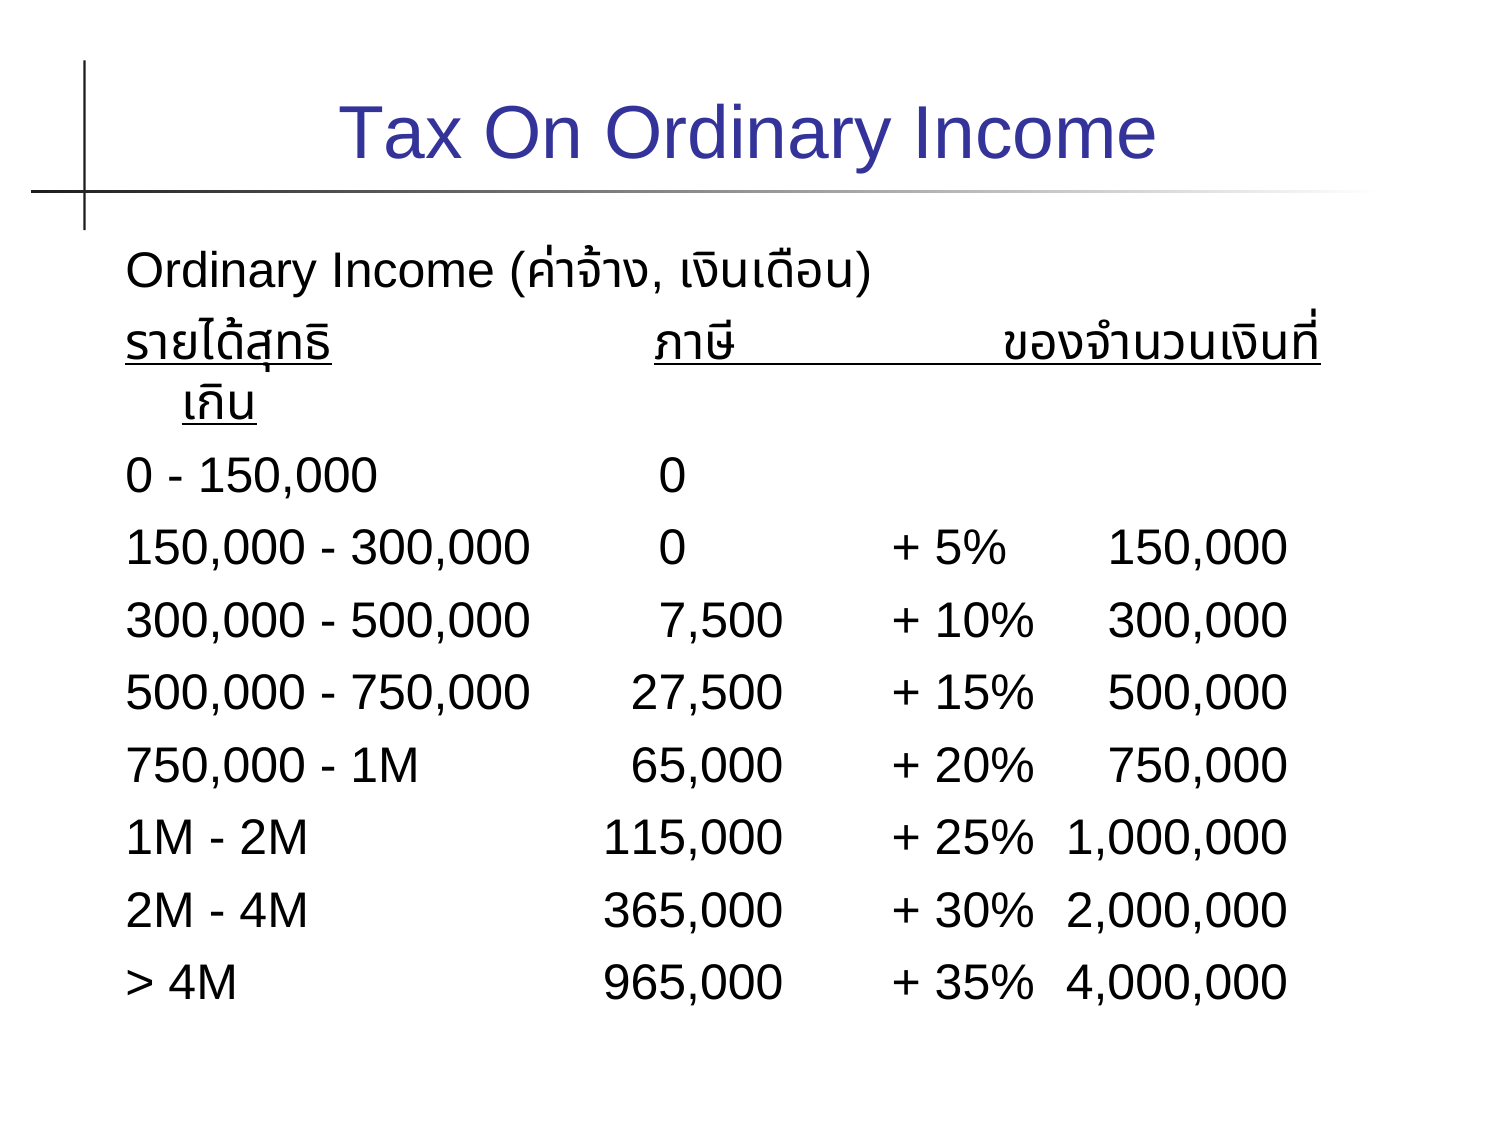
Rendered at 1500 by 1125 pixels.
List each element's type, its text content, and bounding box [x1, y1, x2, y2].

title Tax On Ordinary Income [100, 42, 1397, 182]
list Ordinary Income (ค่าจ้าง, เงินเดือน) รายได้สุทธิ ภาษี ของจำนวนเงินที่เกิน 0 - 150,000 0 150,000 - 300,000 0 + 5% 150,000 300,000 - 500,000 7,500 + 10% 300,000 500,000 - 750,000 27,500 + 15% 500,000 750,000 - 1M 65,000 + 20% 750,000 1M - 2M 115,000 + 25% 1,000,000 2M - 4M 365,000 + 30% 2,000,000 > 4M 965,000 + 35% 4,000,000 [110, 229, 1408, 1096]
